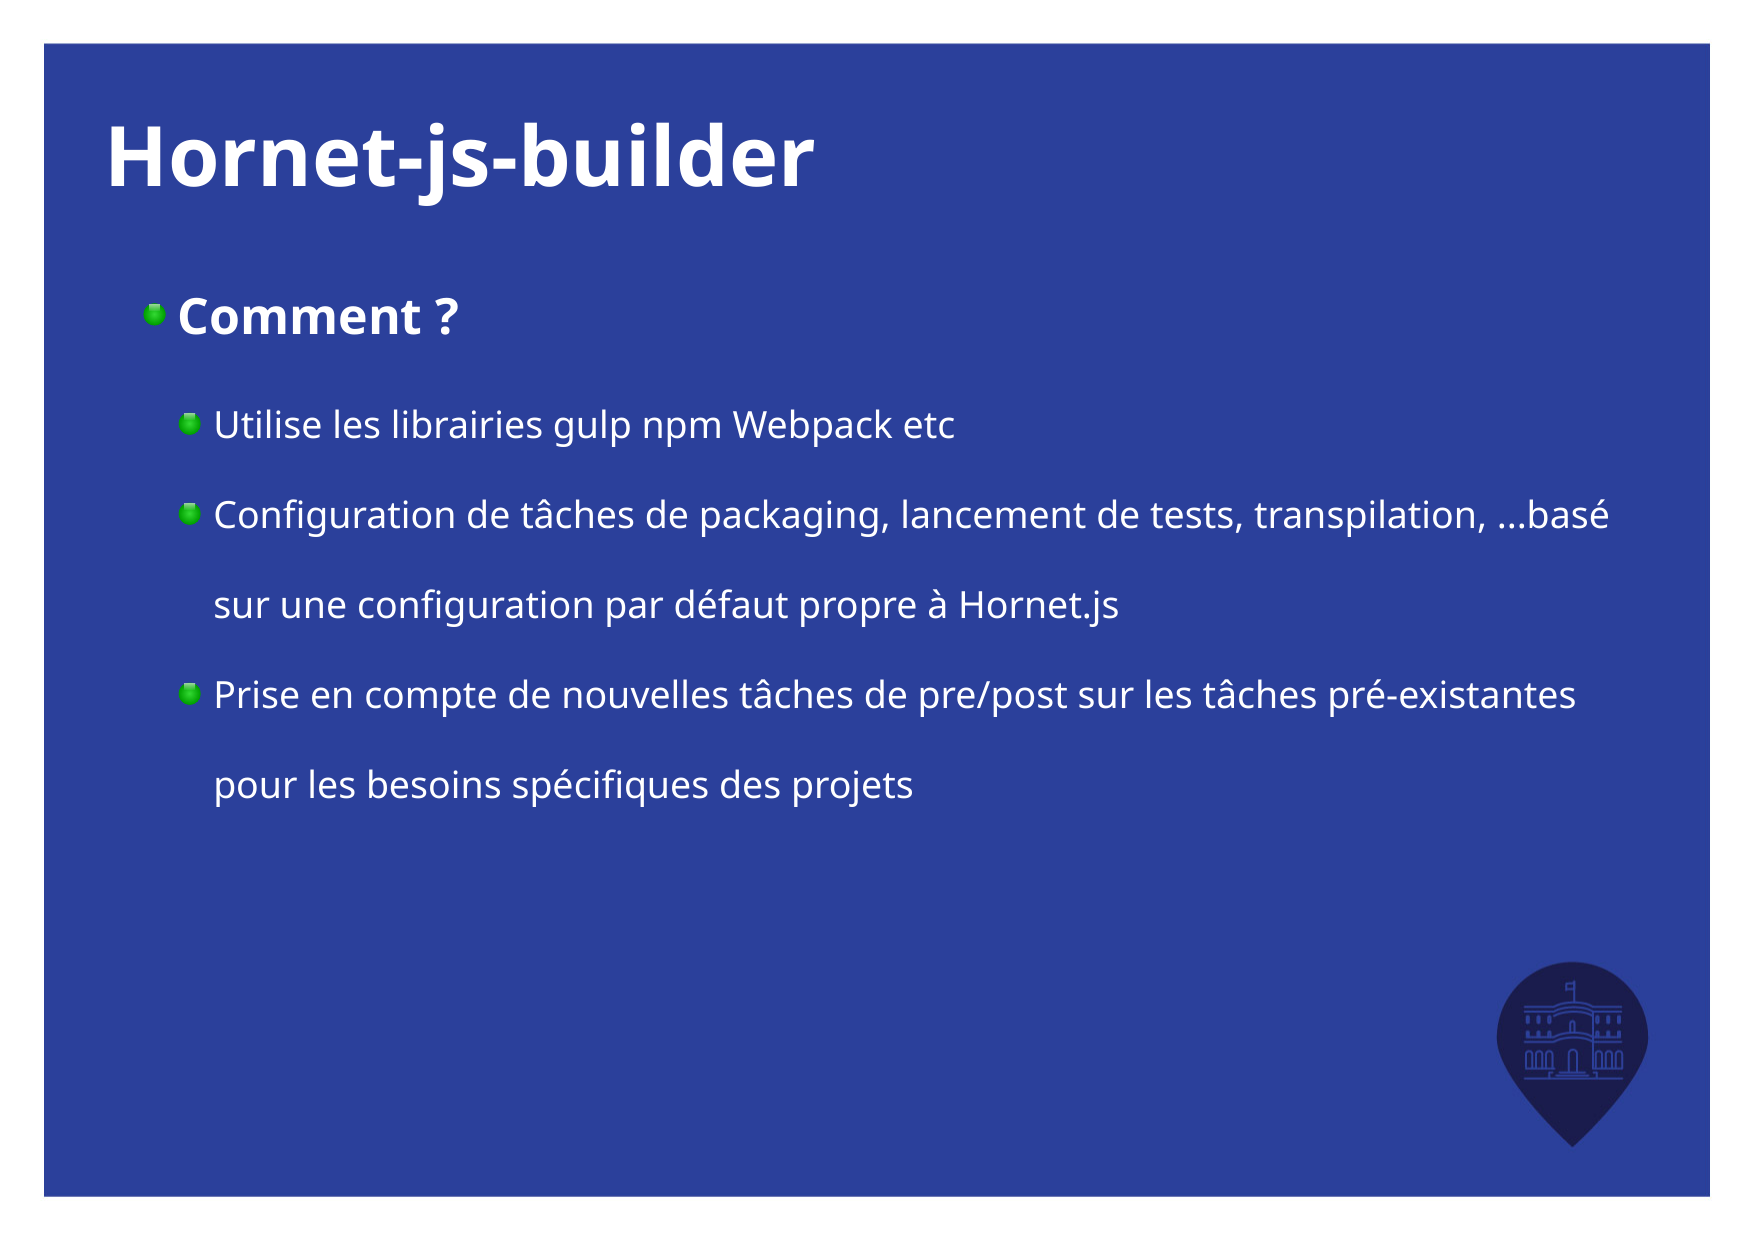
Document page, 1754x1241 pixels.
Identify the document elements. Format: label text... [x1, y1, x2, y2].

list [87, 289, 1666, 1156]
text_box Comment ? Utilise les librairies gulp npm Webpack etc Configuration de tâches de packaging, lancement de tests, transpilation, ...basé sur une configuration par défaut propre à Hornet.js Prise en compte de nouvelles tâches de pre/post sur les tâches pré-existantes pour les besoins spécifiques des projets [90, 275, 1667, 1141]
picture [0, 0, 1754, 1241]
title Hornet-js-builder [87, 49, 1666, 257]
